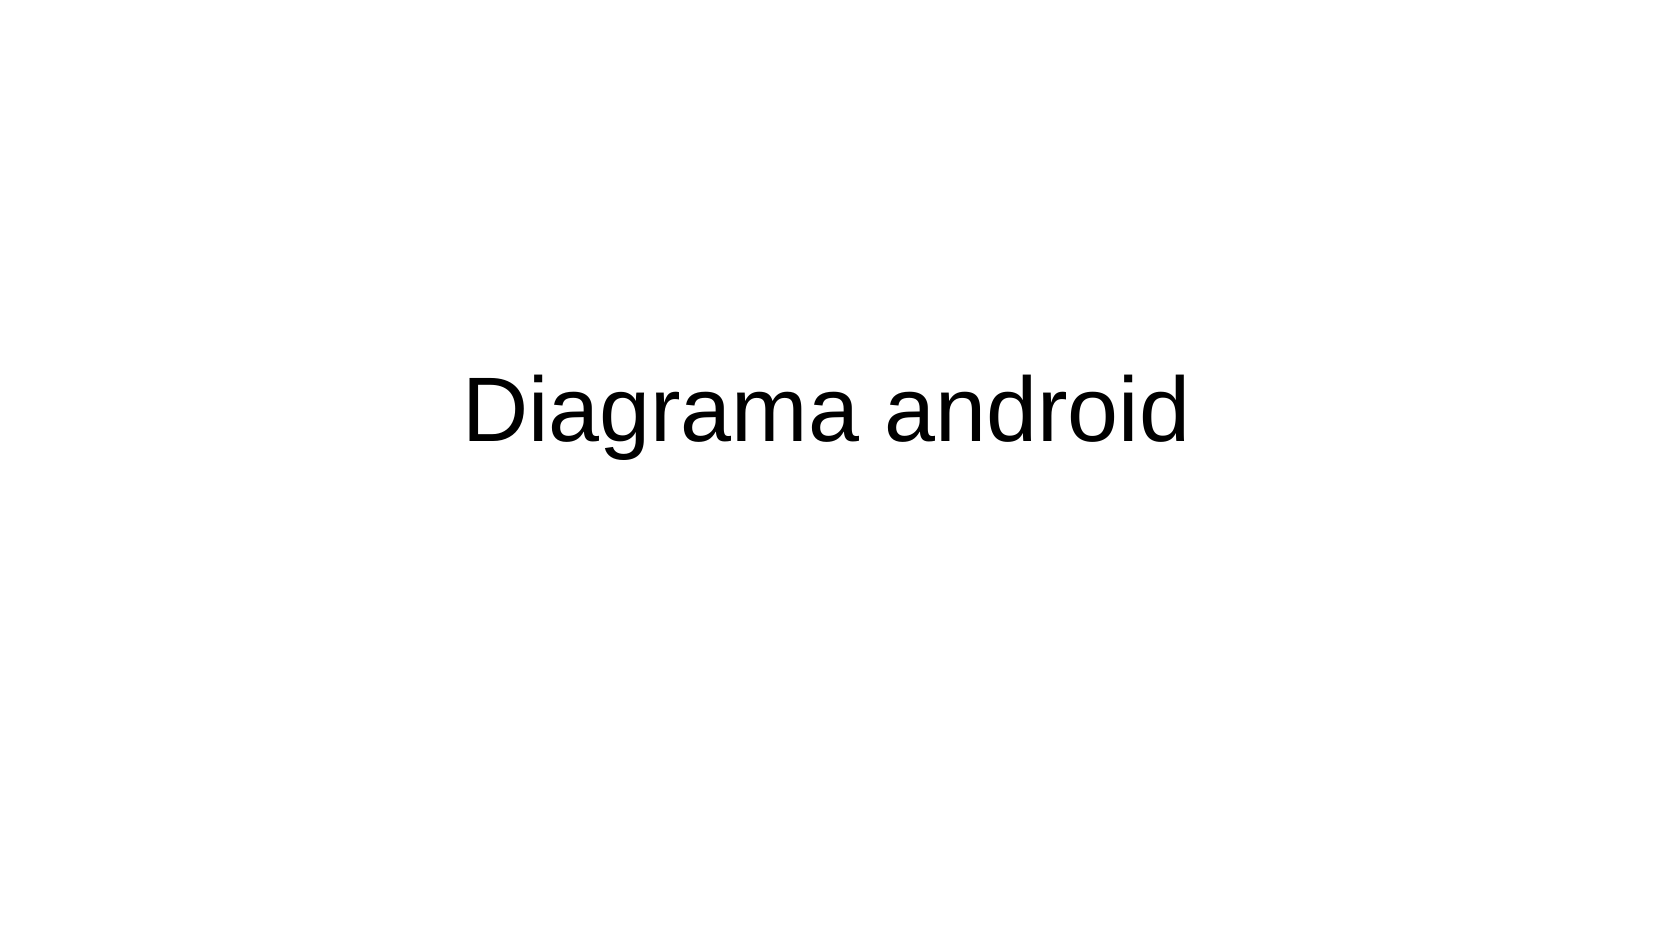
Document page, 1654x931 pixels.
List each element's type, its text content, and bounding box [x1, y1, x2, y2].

title Diagrama android [82, 332, 1571, 488]
